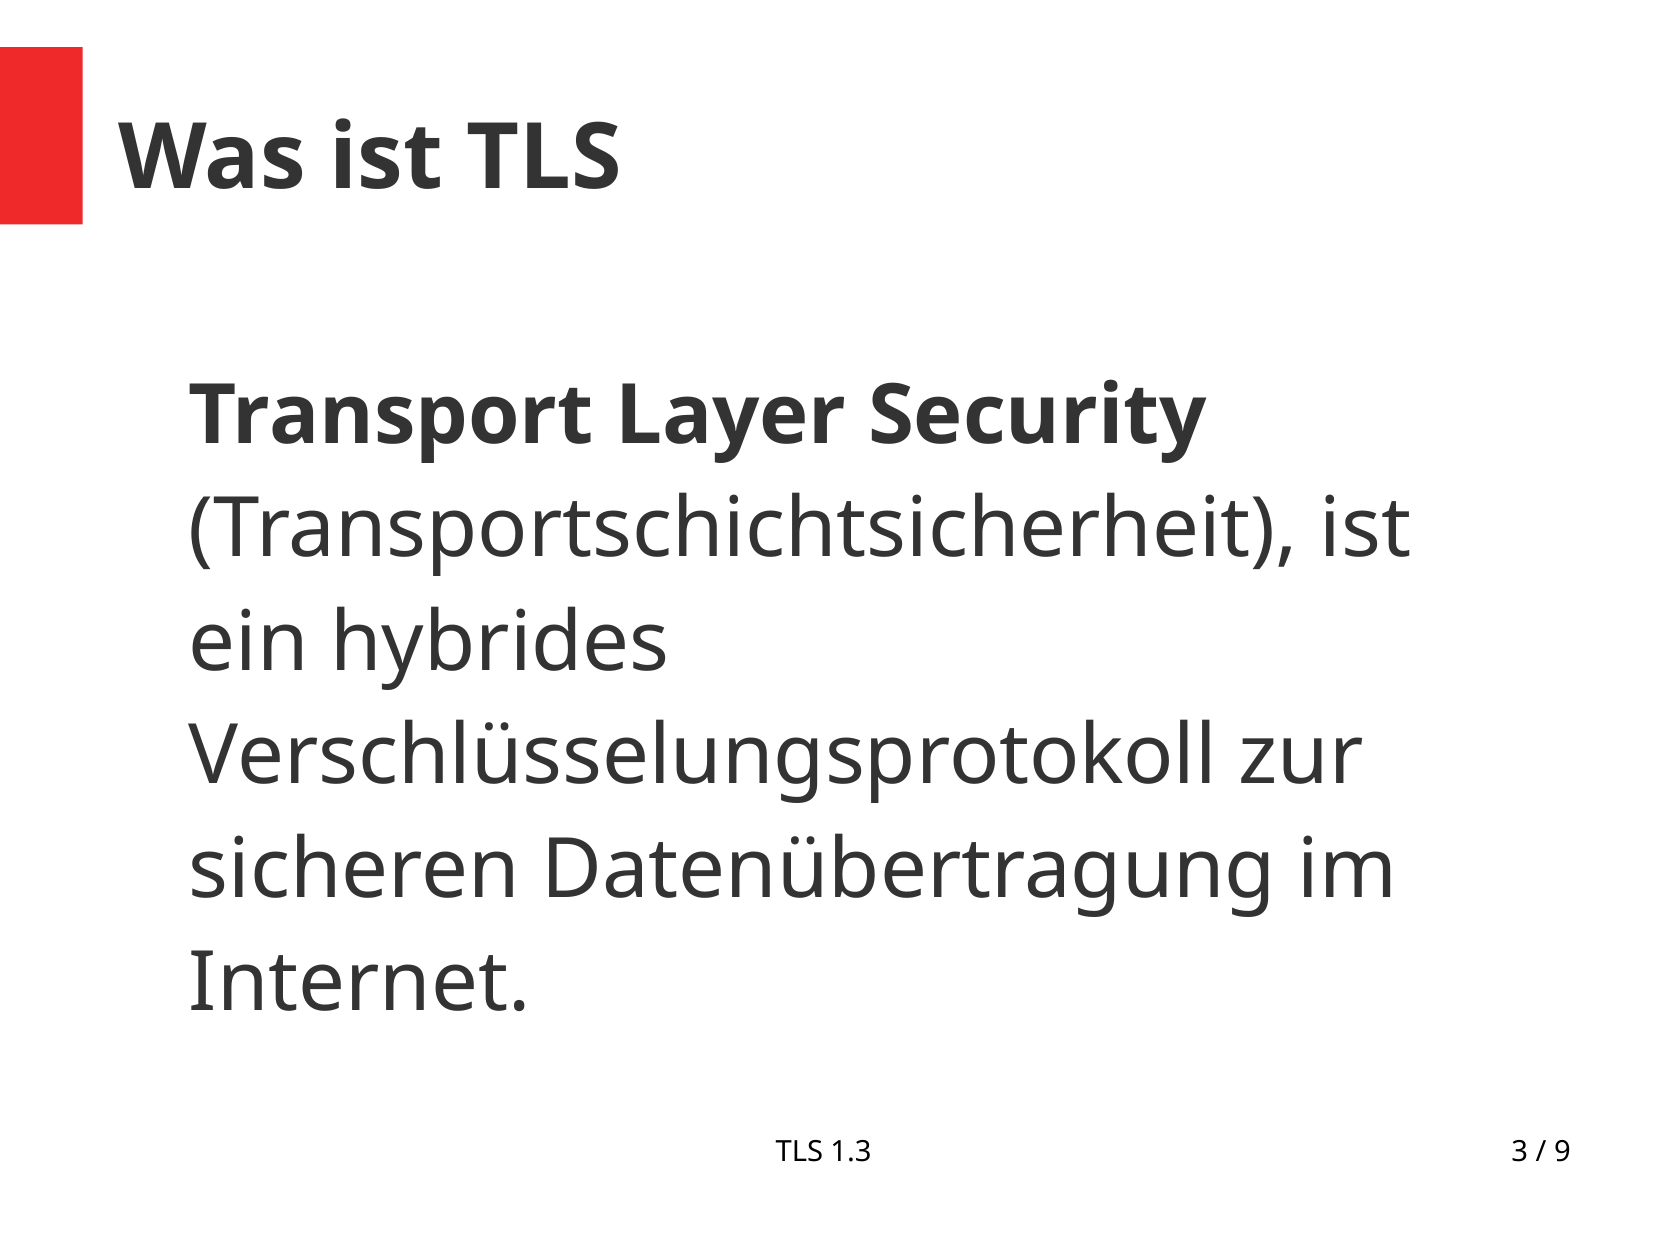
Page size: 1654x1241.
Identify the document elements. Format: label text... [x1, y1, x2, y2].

title Was ist TLS [118, 49, 1571, 257]
list Transport Layer Security (Transportschichtsicherheit), ist ein hybrides Verschlüsselungsprotokoll zur sicheren Datenübertragung im Internet. [118, 354, 1536, 1074]
